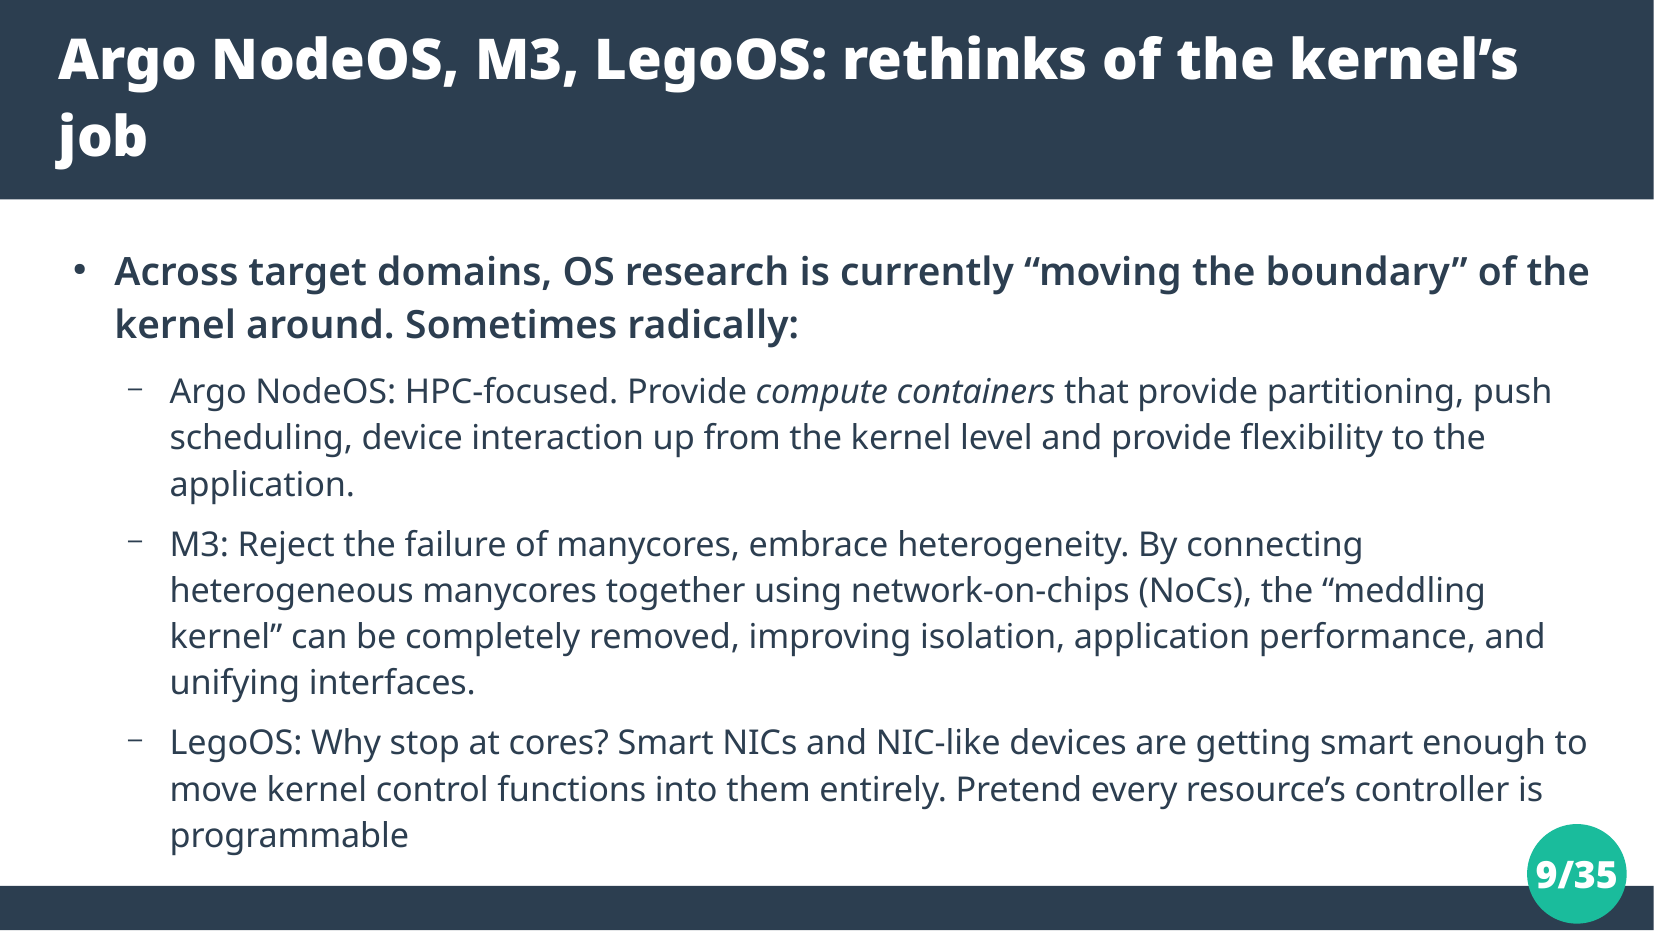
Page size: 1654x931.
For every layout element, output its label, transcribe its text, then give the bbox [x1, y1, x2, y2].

title Argo NodeOS, M3, LegoOS: rethinks of the kernel’s job [59, 37, 1595, 155]
list Across target domains, OS research is currently “moving the boundary” of the kernel around. Sometimes radically: Argo NodeOS: HPC-focused. Provide compute containers that provide partitioning, push scheduling, device interaction up from the kernel level and provide flexibility to the application. M3: Reject the failure of manycores, embrace heterogeneity. By connecting heterogeneous manycores together using network-on-chips (NoCs), the “meddling kernel” can be completely removed, improving isolation, application performance, and unifying interfaces. LegoOS: Why stop at cores? Smart NICs and NIC-like devices are getting smart enough to move kernel control functions into them entirely. Pretend every resource’s controller is programmable [59, 243, 1595, 864]
